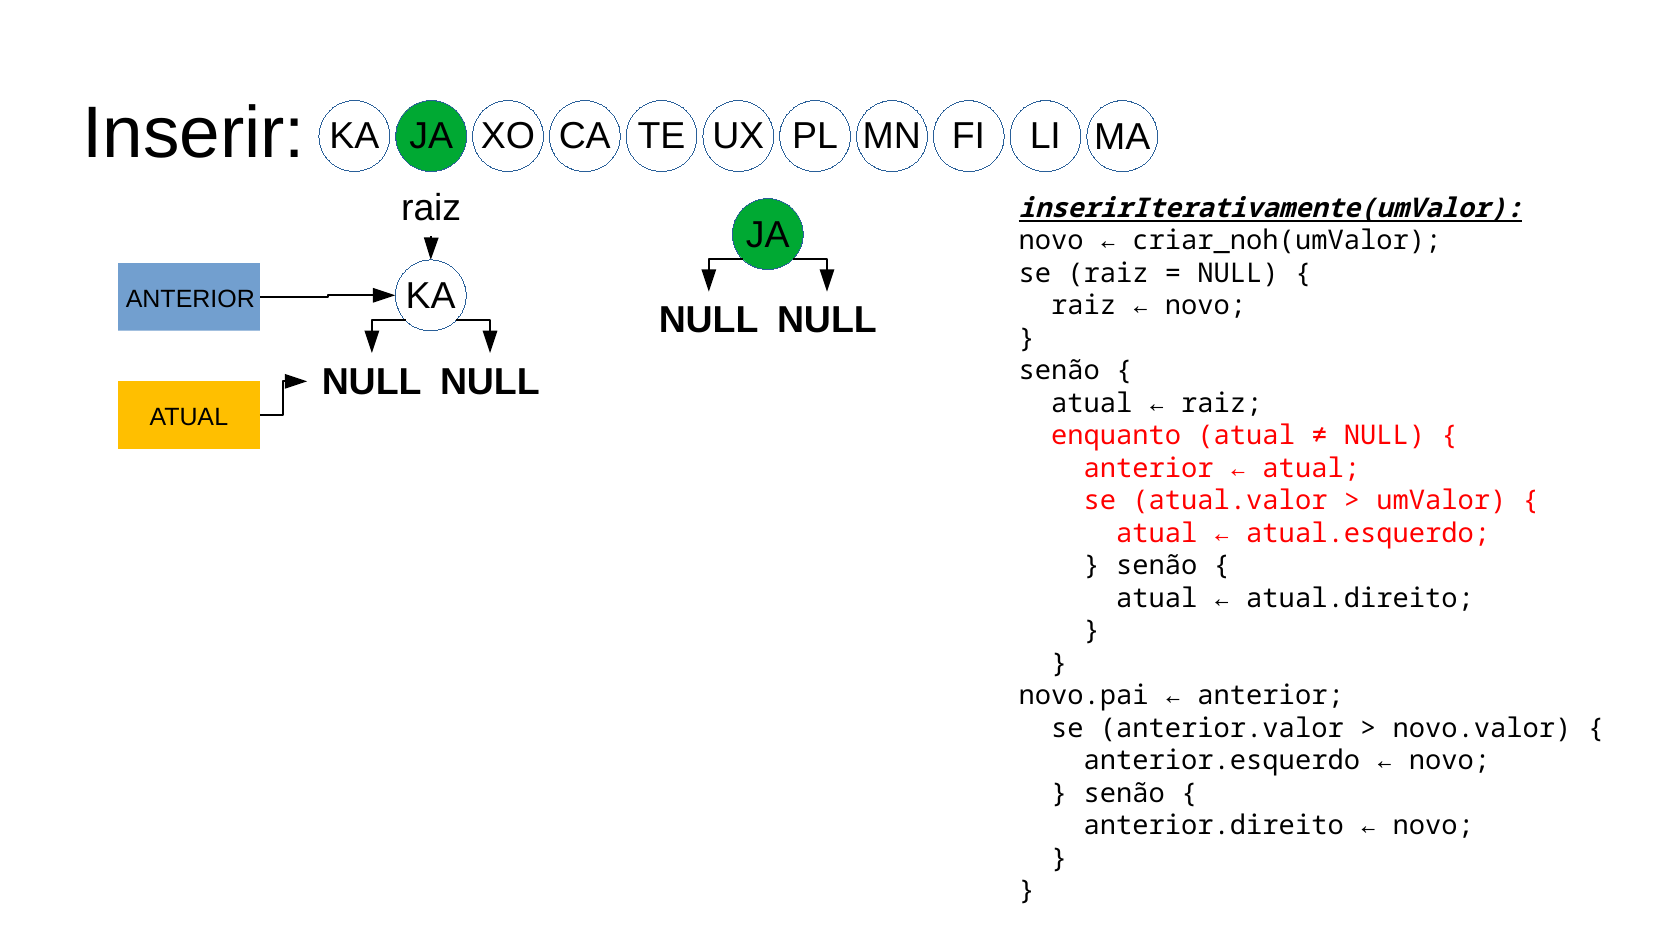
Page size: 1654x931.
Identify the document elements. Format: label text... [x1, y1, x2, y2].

text_box PL [784, 100, 851, 172]
text_box CA [549, 100, 621, 172]
text_box MA [1086, 100, 1158, 172]
text_box NULL [425, 352, 555, 410]
text_box [118, 381, 260, 449]
text_box [118, 321, 260, 331]
text_box [118, 263, 260, 277]
text_box JA [395, 100, 467, 172]
text_box inserirIterativamente(umValor): novo ← criar_noh(umValor); se (raiz = NULL) { raiz ← novo; } senão { atual ← raiz; enquanto (atual ≠ NULL) { anterior ← atual; se (atual.valor > umValor) { atual ← atual.esquerdo; } senão { atual ← atual.direito; } } novo.pai ← anterior; se (anterior.valor > novo.valor) { anterior.esquerdo ← novo; } senão { anterior.direito ← novo; } } [1003, 182, 1654, 931]
text_box TE [626, 100, 697, 172]
title Inserir: [82, 54, 1571, 211]
text_box NULL [307, 352, 425, 410]
text_box KA [395, 259, 467, 331]
text_box NULL [644, 291, 762, 349]
text_box XO [472, 100, 544, 172]
text_box FI [933, 100, 1005, 172]
text_box ATUAL [134, 395, 249, 439]
text_box LI [1010, 100, 1081, 172]
text_box [744, 118, 786, 206]
text_box KA [318, 100, 390, 172]
text_box UX [702, 100, 769, 172]
text_box JA [732, 198, 804, 270]
text_box ANTERIOR [111, 277, 272, 321]
text_box NULL [762, 291, 892, 349]
text_box MN [856, 100, 928, 172]
text_box raiz [386, 179, 477, 237]
